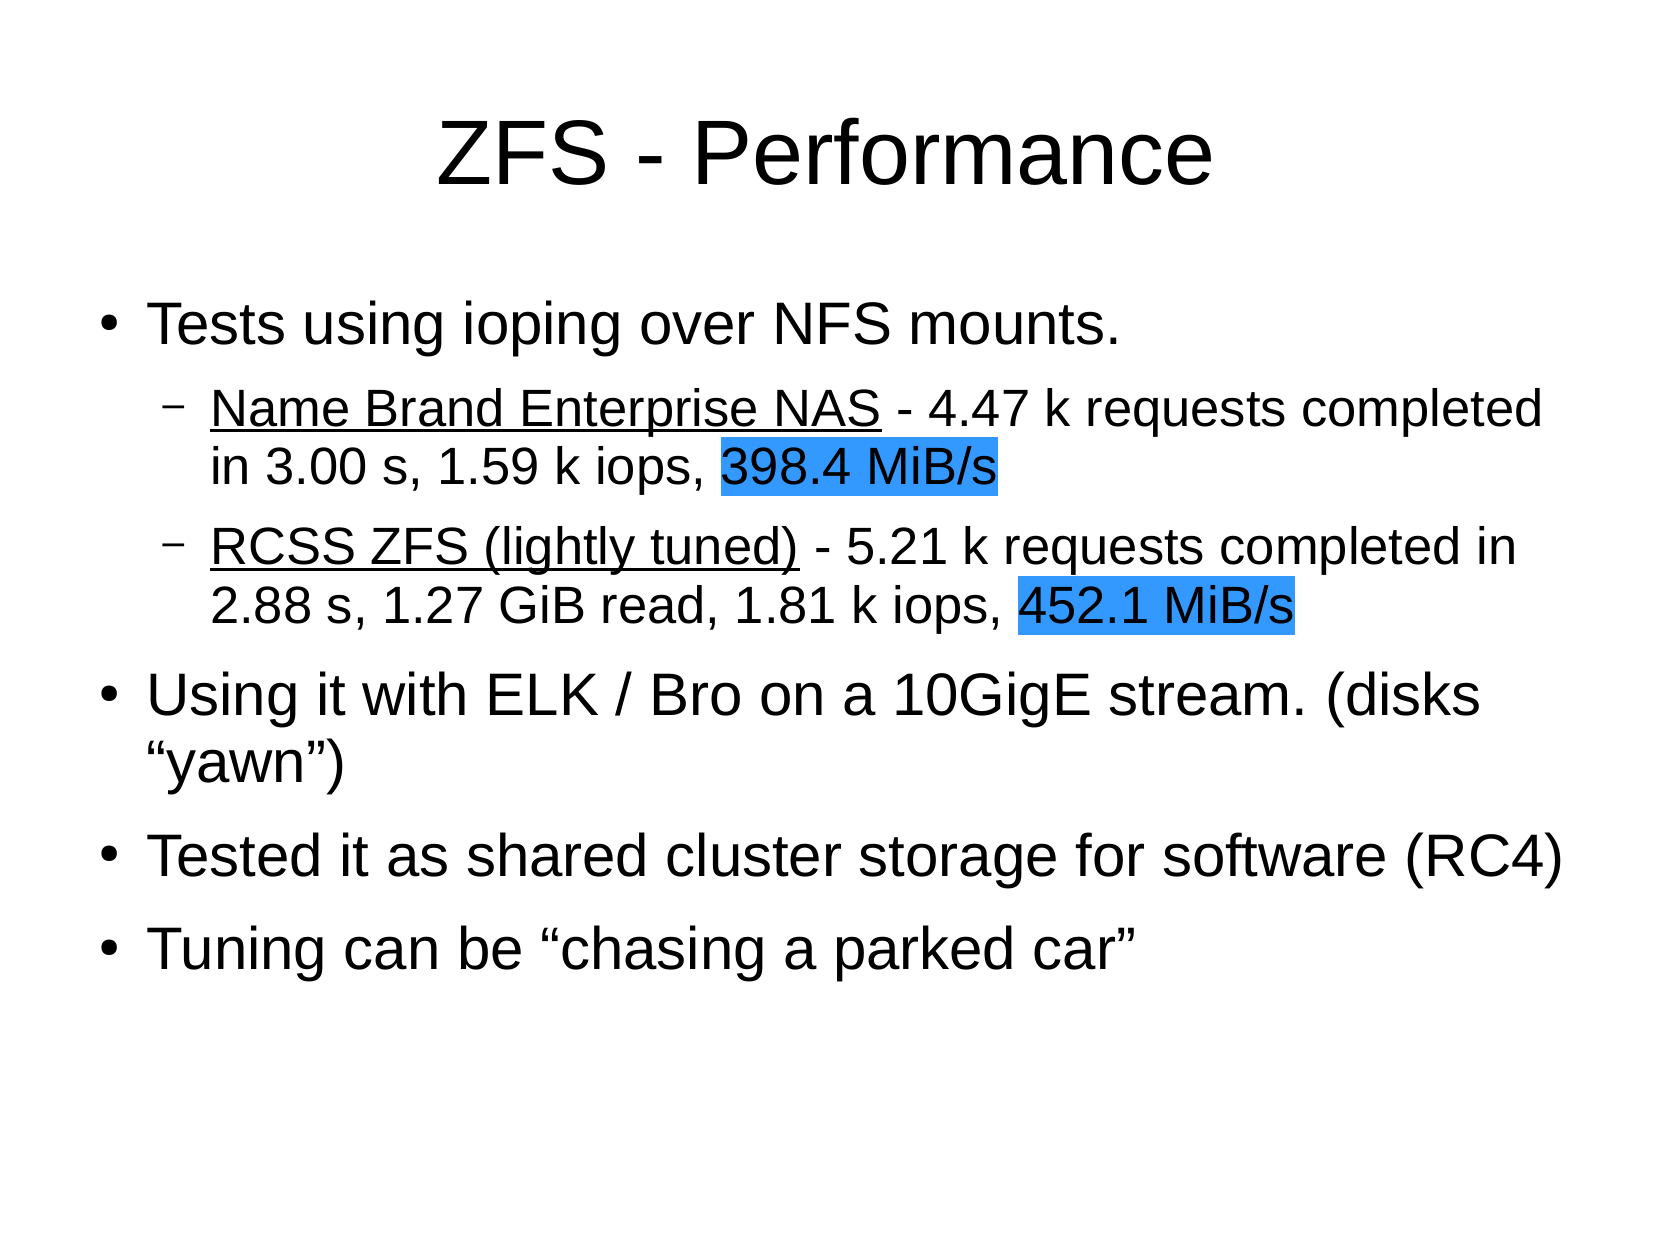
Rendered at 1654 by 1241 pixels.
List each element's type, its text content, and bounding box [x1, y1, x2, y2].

title ZFS - Performance [82, 49, 1571, 257]
list Tests using ioping over NFS mounts. Name Brand Enterprise NAS - 4.47 k requests completed in 3.00 s, 1.59 k iops, 398.4 MiB/s RCSS ZFS (lightly tuned) - 5.21 k requests completed in 2.88 s, 1.27 GiB read, 1.81 k iops, 452.1 MiB/s Using it with ELK / Bro on a 10GigE stream. (disks “yawn”) Tested it as shared cluster storage for software (RC4) Tuning can be “chasing a parked car” [82, 290, 1571, 1010]
